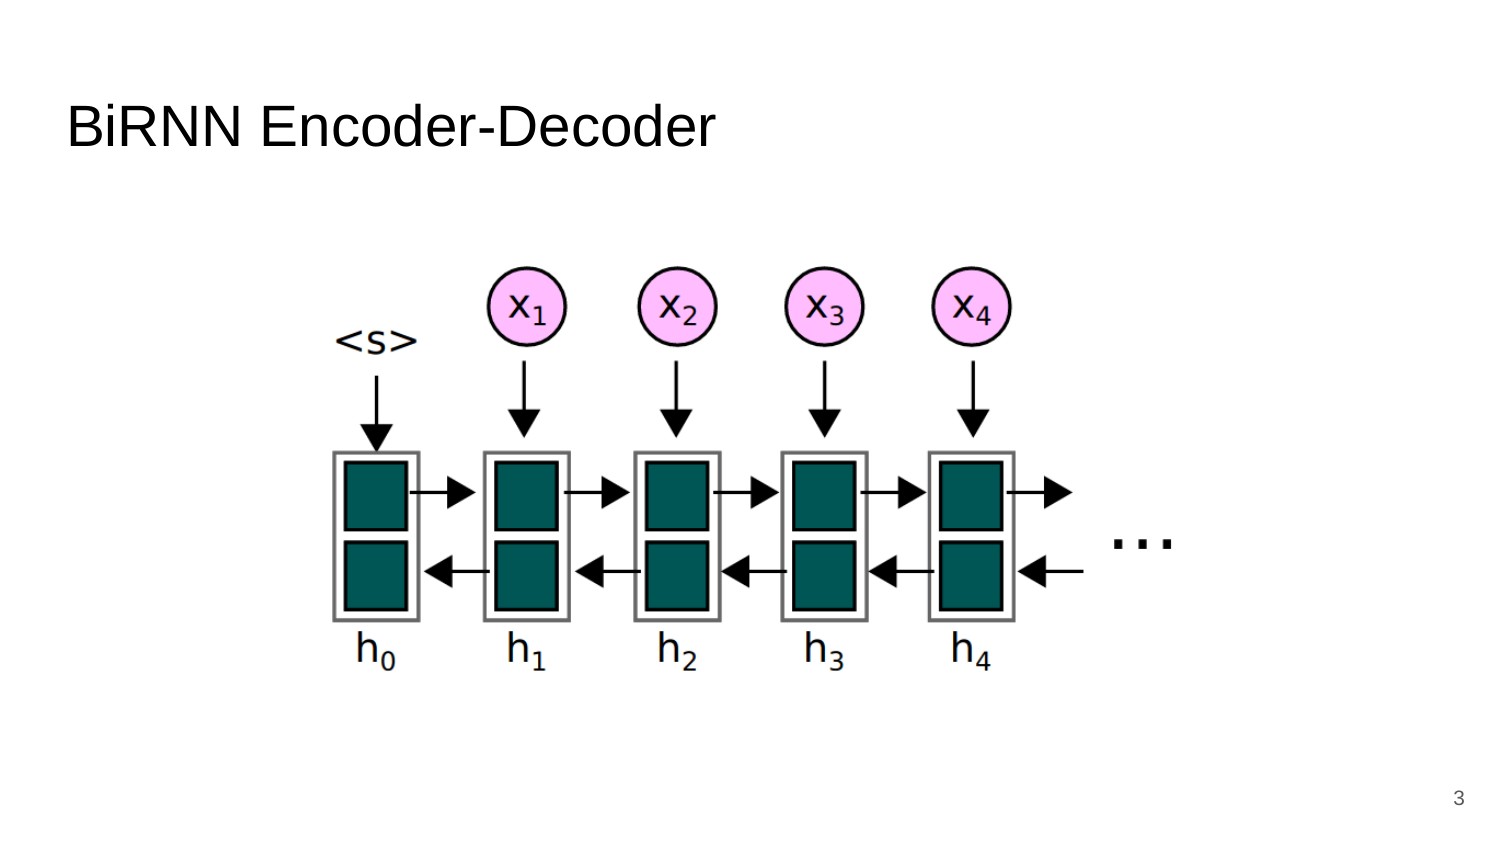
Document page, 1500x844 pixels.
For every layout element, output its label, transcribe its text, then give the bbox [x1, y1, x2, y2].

slide_number <number> [1389, 764, 1480, 830]
title BiRNN Encoder-Decoder [51, 72, 1449, 167]
picture [284, 254, 1216, 698]
